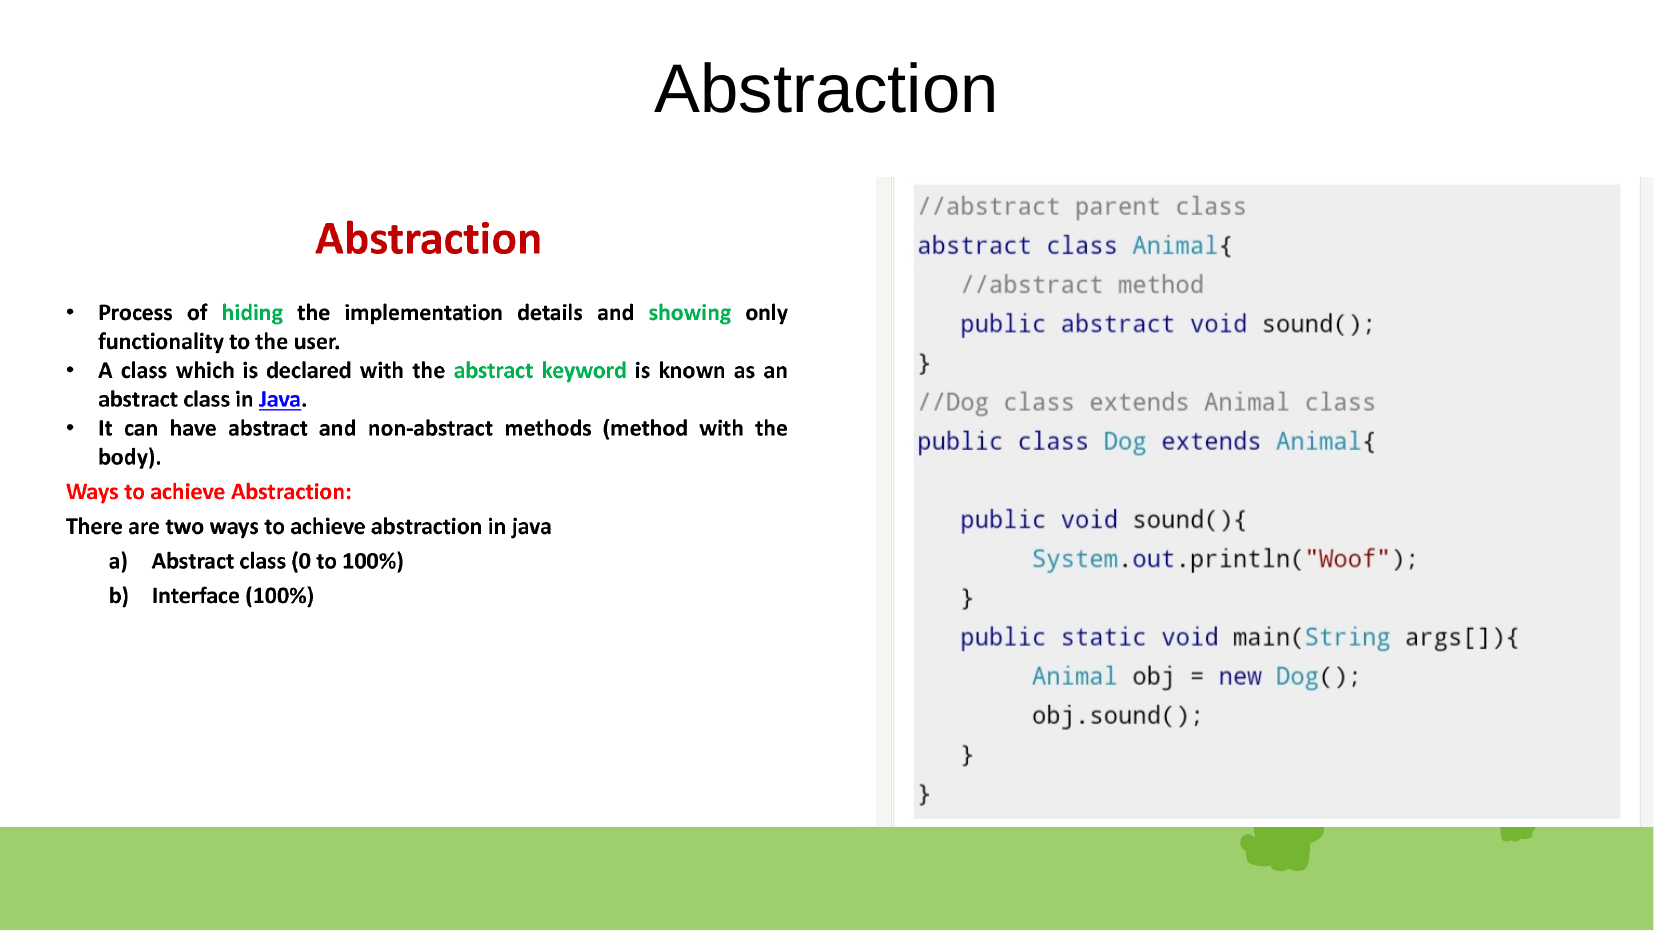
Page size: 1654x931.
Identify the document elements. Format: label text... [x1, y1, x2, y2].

picture [876, 177, 1654, 827]
title Abstraction [88, 29, 1565, 148]
picture [0, 177, 857, 827]
